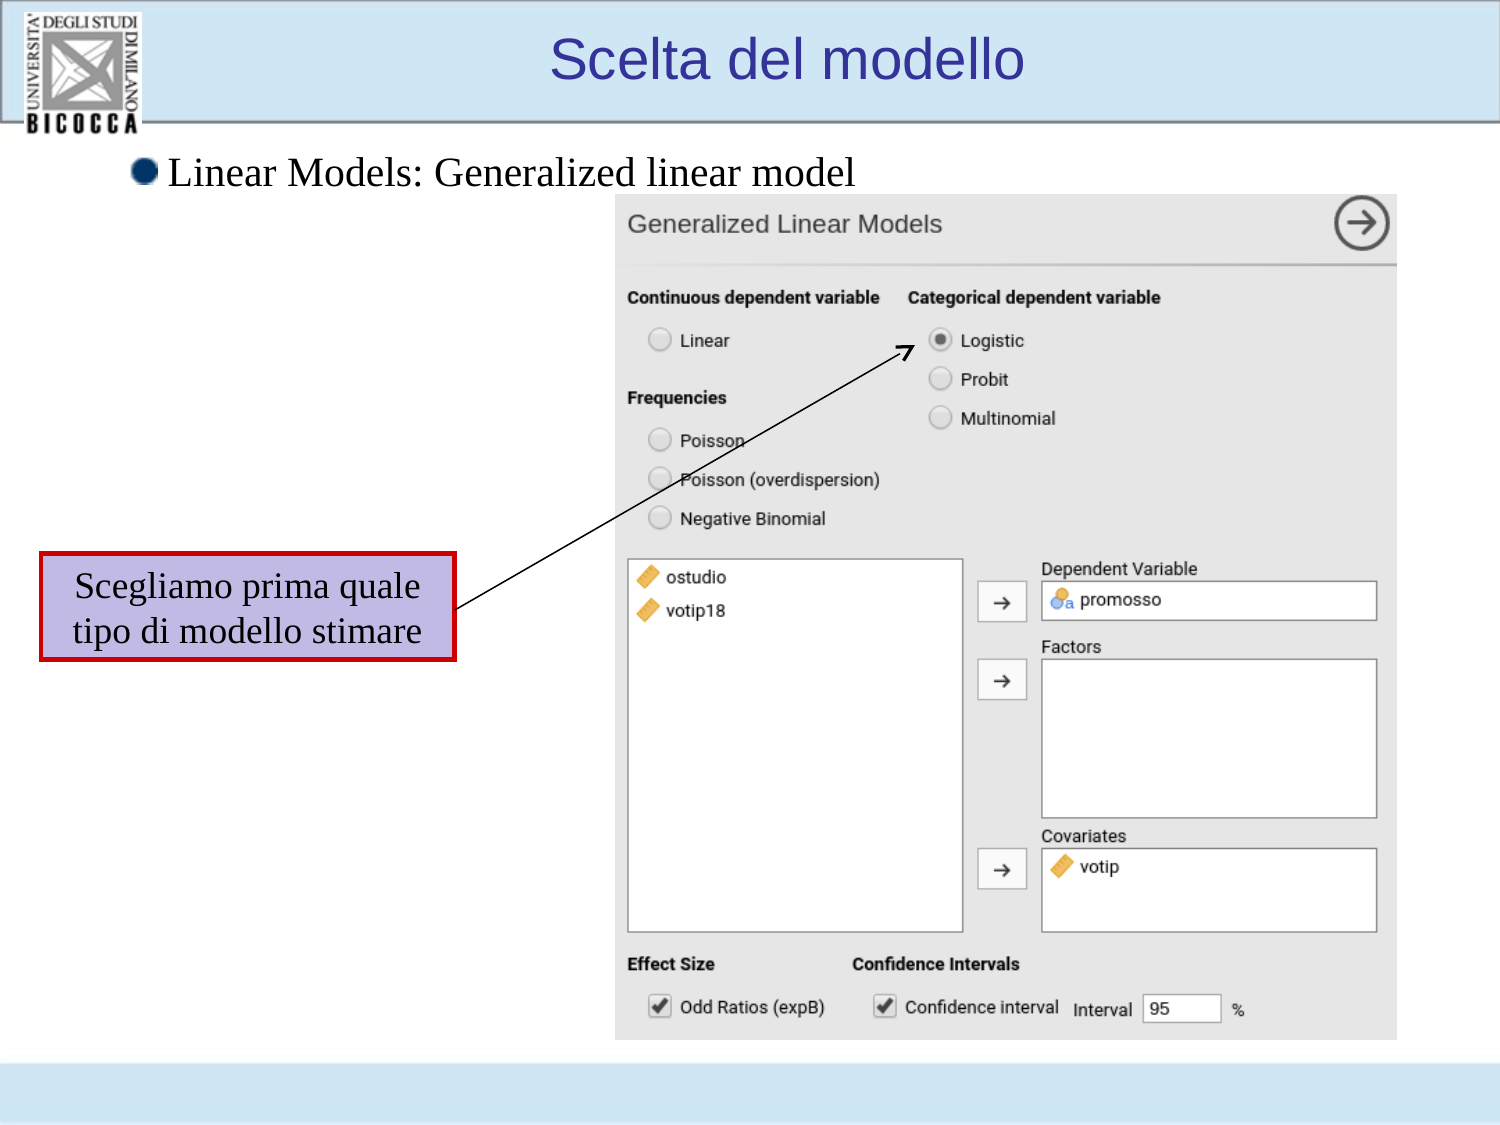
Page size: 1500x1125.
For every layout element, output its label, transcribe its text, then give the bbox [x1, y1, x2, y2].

picture [0, 0, 1500, 1125]
picture [127, 158, 158, 185]
title Scelta del modello [113, 0, 1463, 158]
text_box Linear Models: Generalized linear model [112, 126, 1412, 203]
text_box Scegliamo prima quale tipo di modello stimare [41, 553, 455, 660]
